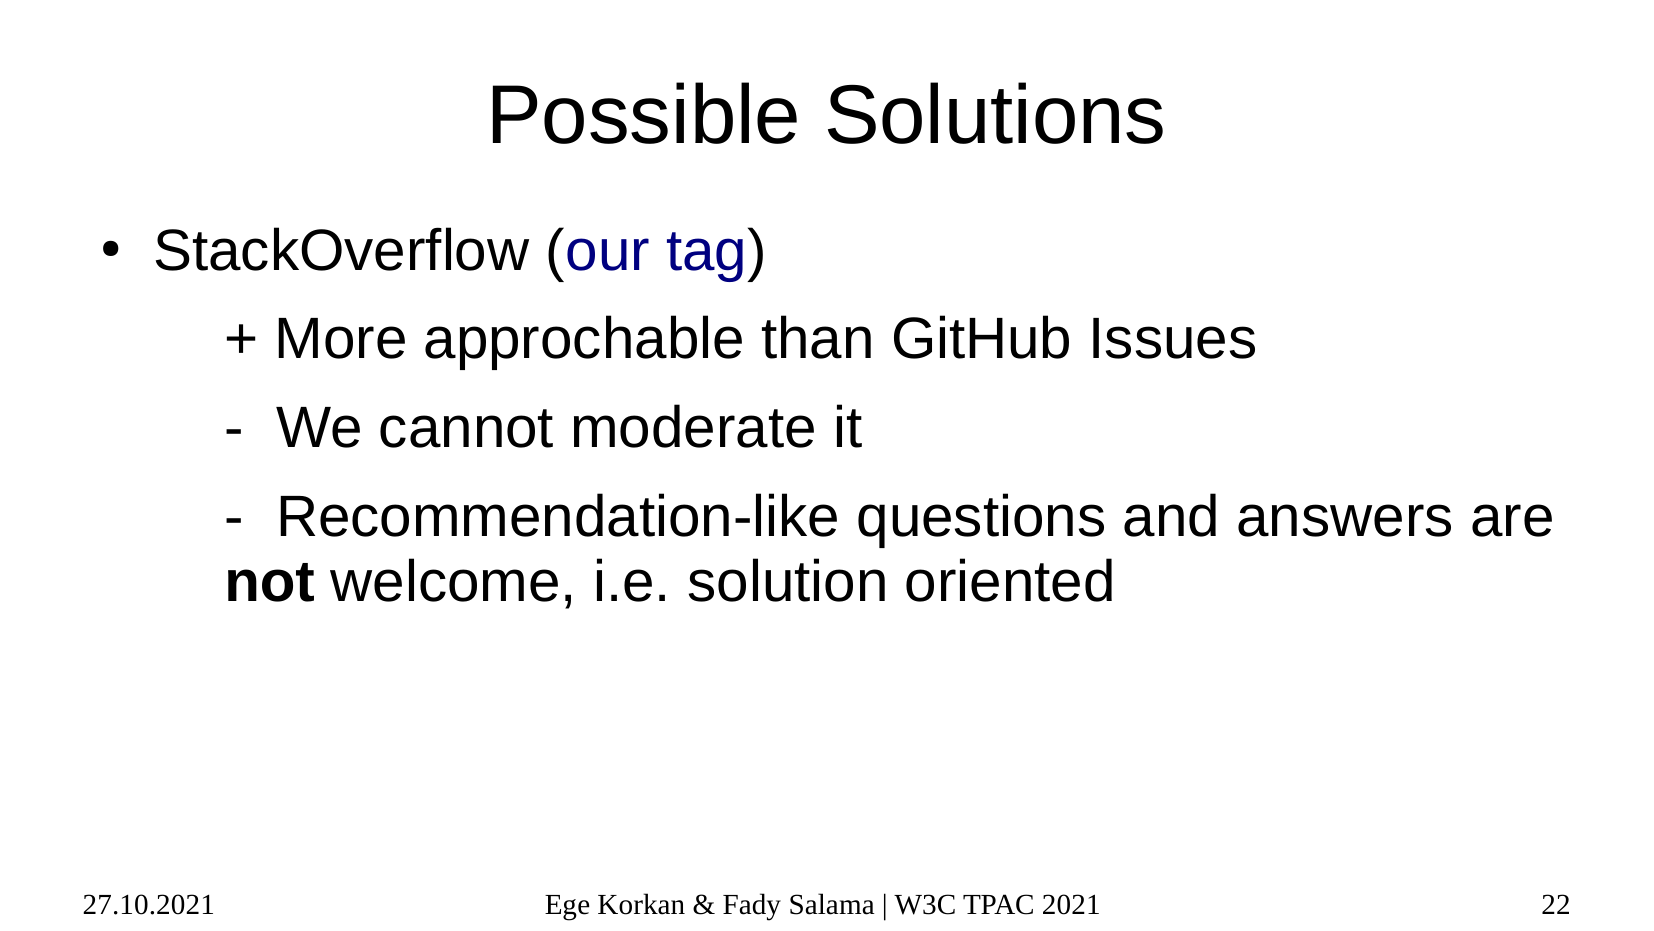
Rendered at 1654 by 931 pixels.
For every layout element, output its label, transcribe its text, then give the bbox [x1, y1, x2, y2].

title Possible Solutions [82, 37, 1571, 193]
list StackOverflow (our tag) + More approchable than GitHub Issues - We cannot moderate it - Recommendation-like questions and answers are not welcome, i.e. solution oriented [82, 217, 1571, 758]
